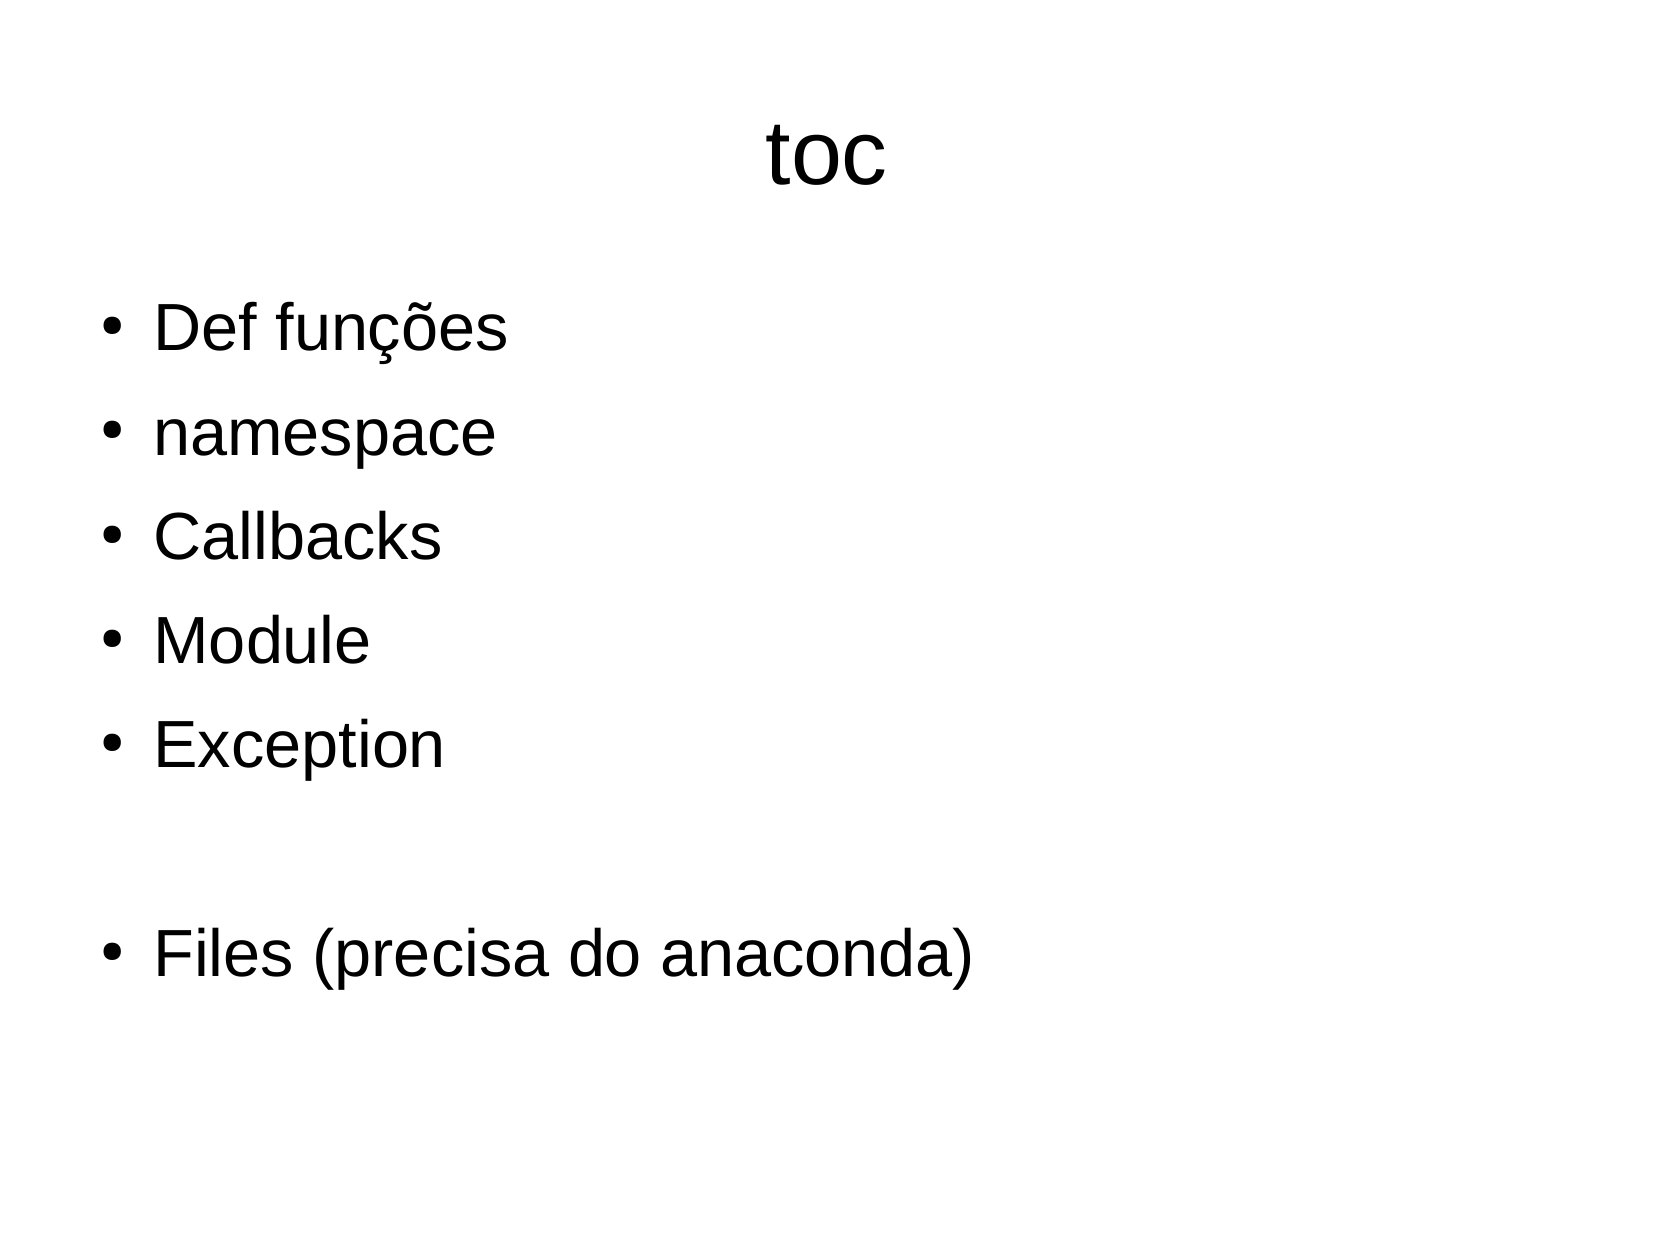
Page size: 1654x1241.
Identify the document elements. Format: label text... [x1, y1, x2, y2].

list Def funções namespace Callbacks Module Exception Files (precisa do anaconda) [82, 290, 1571, 1010]
title toc [82, 49, 1571, 257]
